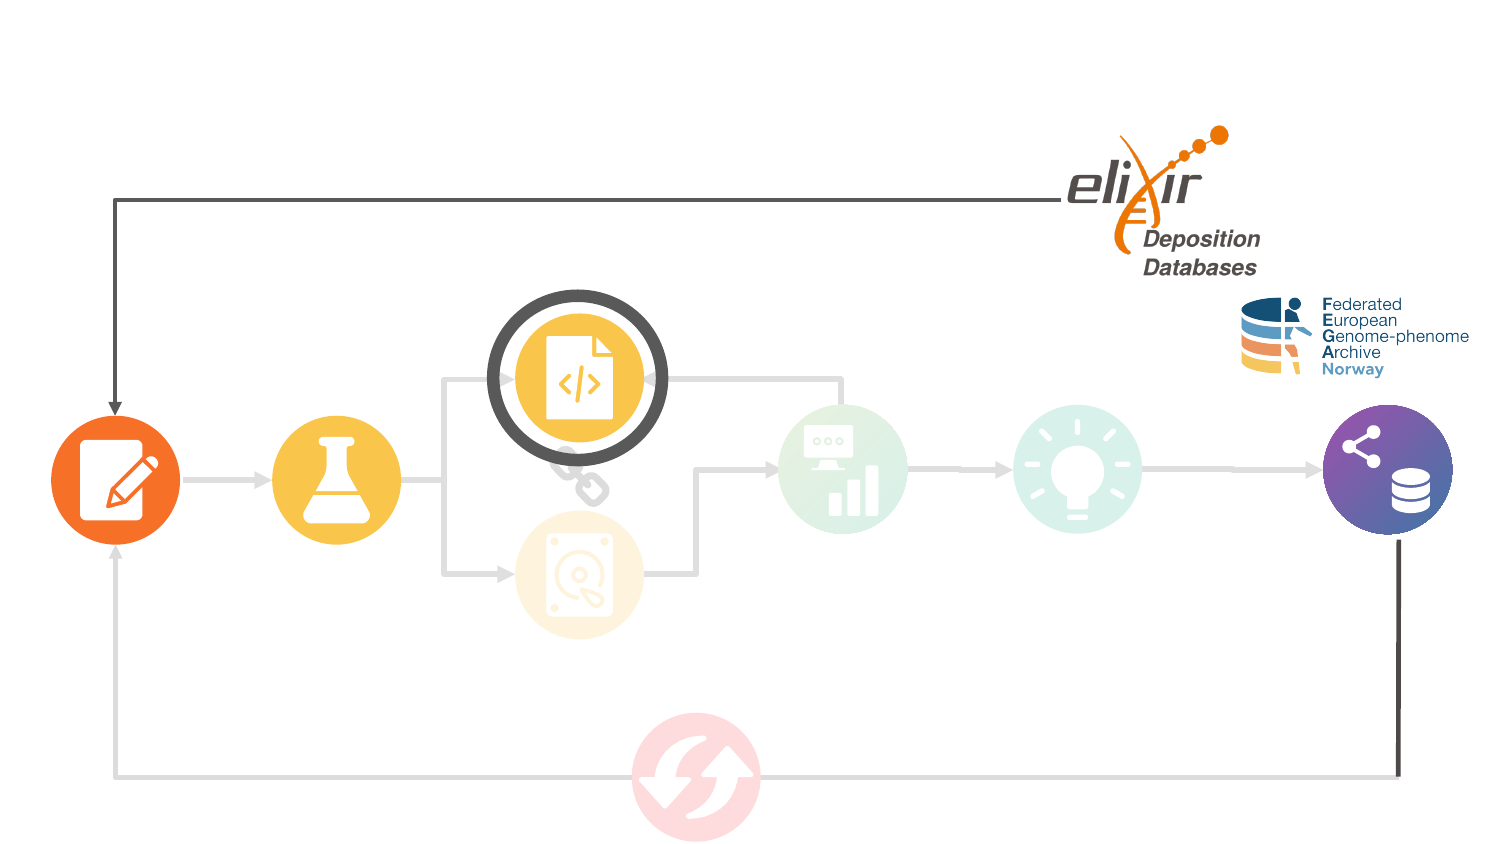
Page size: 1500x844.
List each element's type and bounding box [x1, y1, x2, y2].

text_box [7, 37, 1494, 844]
picture [1061, 117, 1479, 388]
